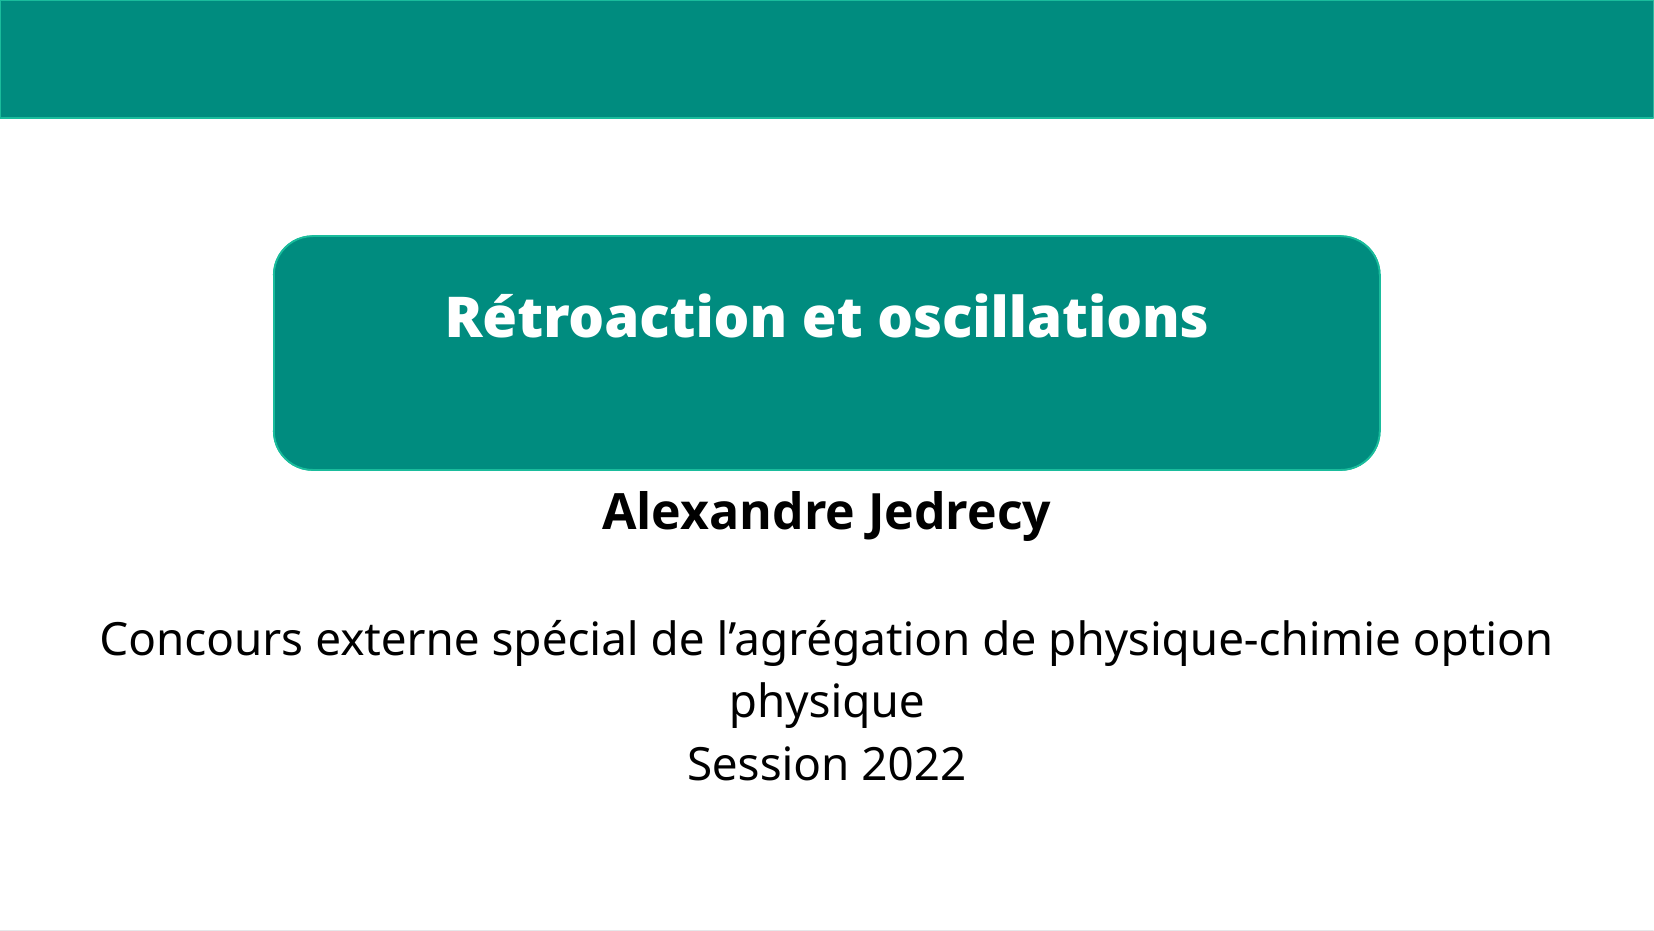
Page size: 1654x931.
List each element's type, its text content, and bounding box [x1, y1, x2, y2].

subtitle Alexandre Jedrecy Concours externe spécial de l’agrégation de physique-chimie option physique Session 2022 [59, 501, 1595, 768]
text_box [1369, 253, 1380, 453]
title Rétroaction et oscillations [284, 238, 1369, 470]
text_box [273, 254, 284, 454]
